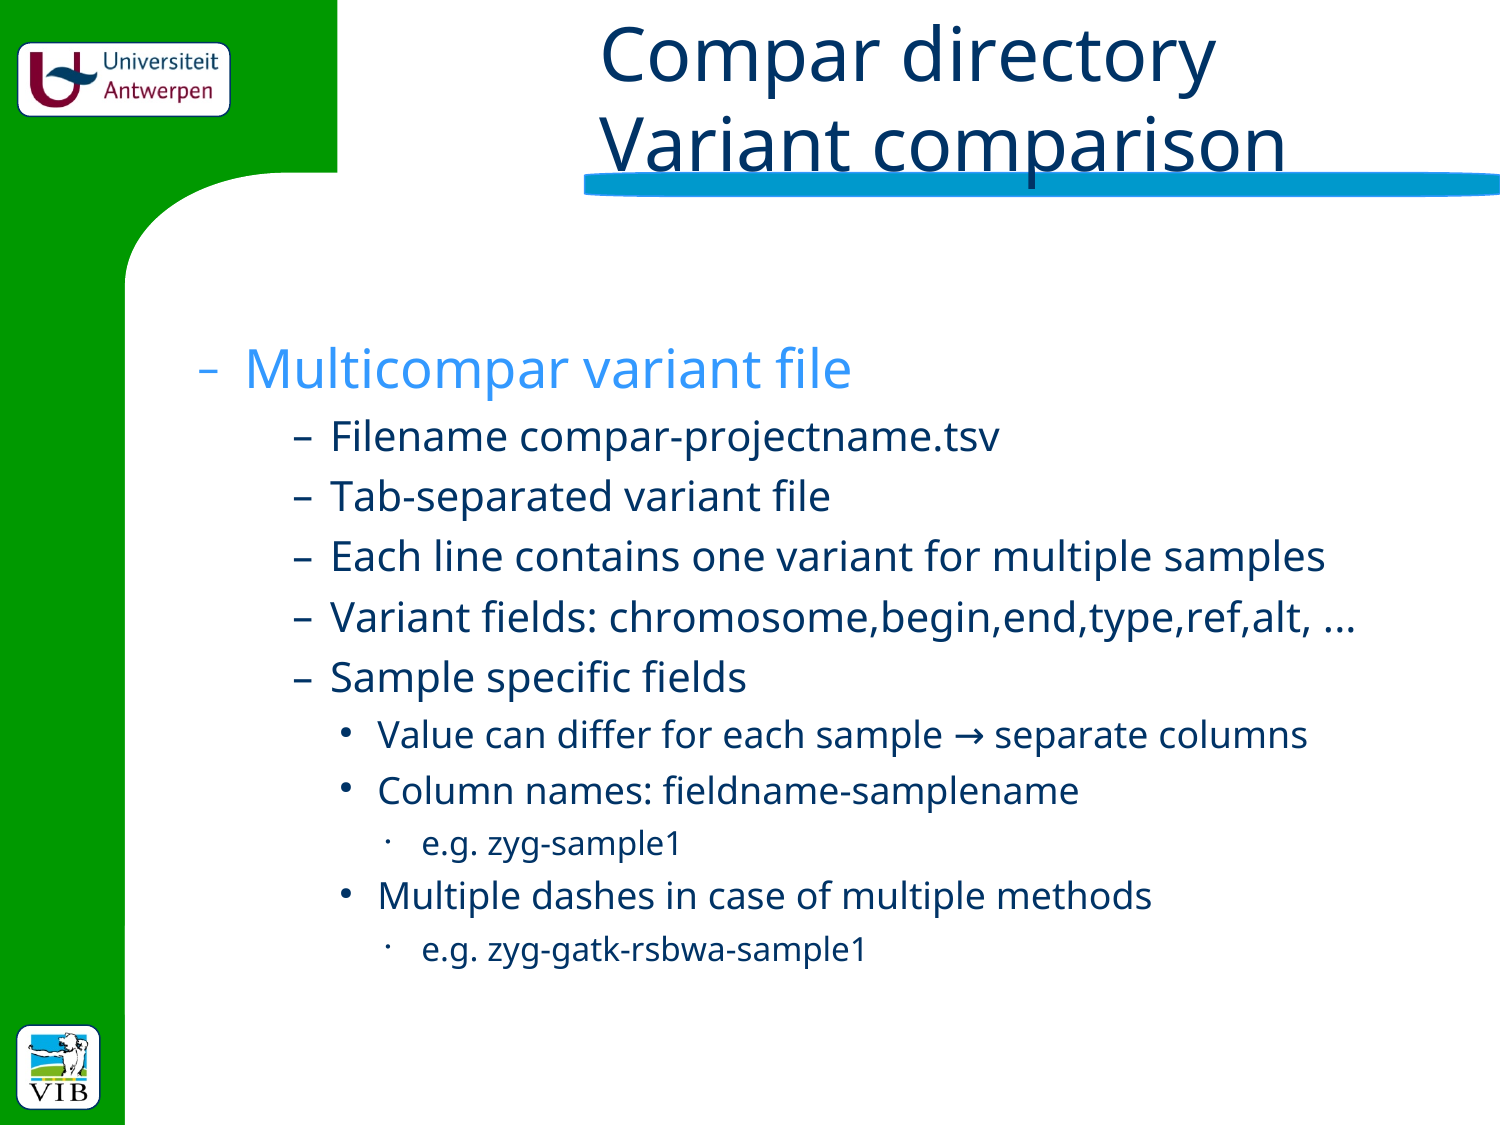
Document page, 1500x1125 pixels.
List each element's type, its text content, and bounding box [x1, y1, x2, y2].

picture [25, 47, 223, 112]
list Multicompar variant file Filename compar-projectname.tsv Tab-separated variant file Each line contains one variant for multiple samples Variant fields: chromosome,begin,end,type,ref,alt, ... Sample specific fields Value can differ for each sample → separate columns Column names: fieldname-samplename e.g. zyg-sample1 Multiple dashes in case of multiple methods e.g. zyg-gatk-rsbwa-sample1 [159, 326, 1465, 976]
title Compar directory Variant comparison [584, 0, 1500, 195]
picture [25, 1029, 91, 1107]
